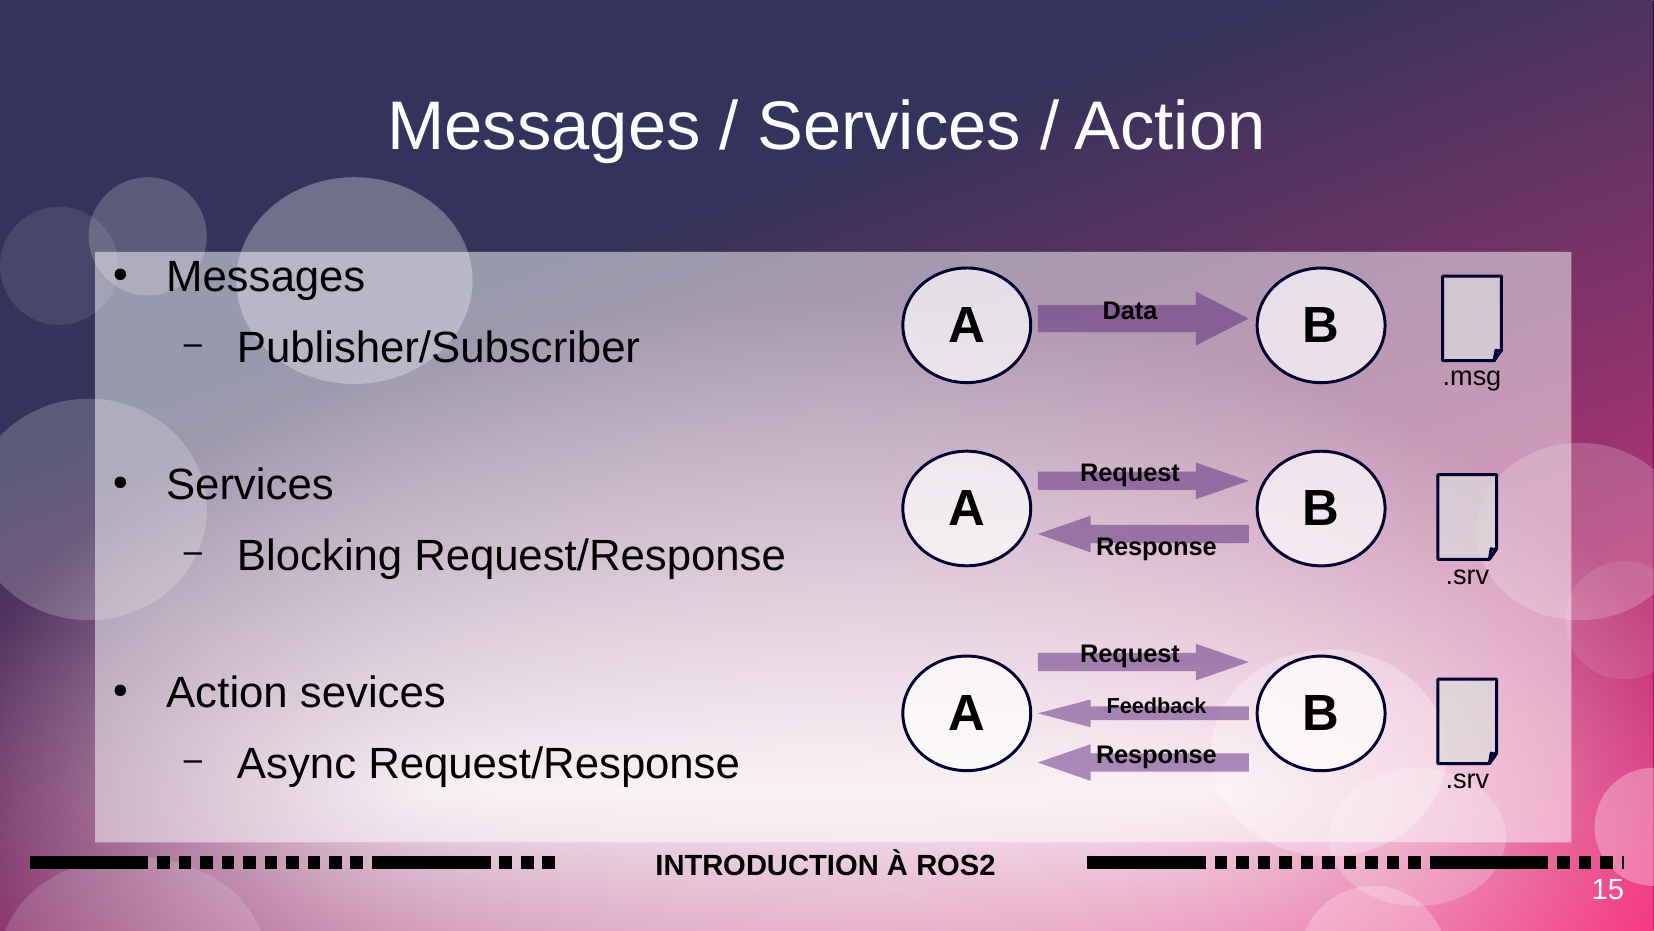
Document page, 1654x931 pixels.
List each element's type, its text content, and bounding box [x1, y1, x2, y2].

text_box .srv [1437, 474, 1497, 560]
text_box Response [1037, 515, 1249, 553]
text_box Data [1037, 291, 1249, 346]
title Messages / Services / Action [88, 44, 1565, 207]
text_box Data [1107, 305, 1116, 316]
text_box .msg [1442, 276, 1502, 361]
text_box Feedback [1037, 699, 1249, 728]
list Messages Publisher/Subscriber Services Blocking Request/Response Action sevices Async Request/Response [95, 251, 1572, 843]
text_box A [902, 656, 1031, 771]
text_box A [902, 451, 1031, 566]
text_box A [902, 267, 1031, 383]
text_box Request [1037, 643, 1249, 681]
text_box B [1257, 451, 1386, 566]
text_box .srv [1437, 679, 1497, 764]
text_box Response [1037, 744, 1249, 781]
text_box B [1257, 268, 1386, 383]
text_box B [1257, 656, 1386, 771]
text_box Request [1037, 462, 1249, 500]
